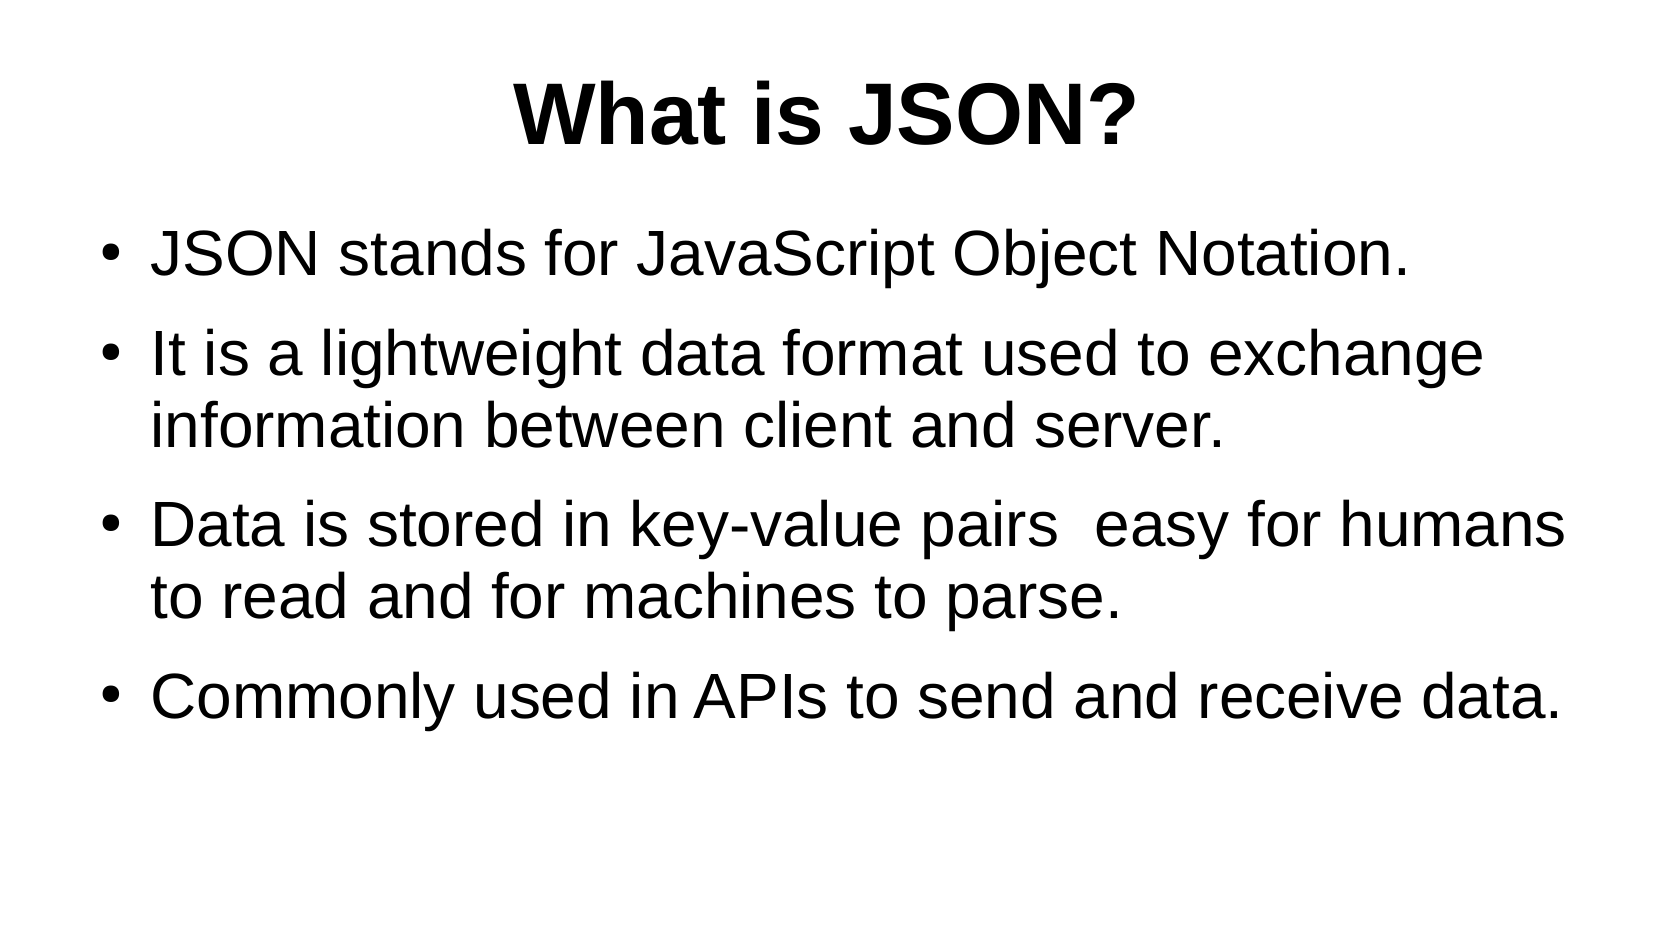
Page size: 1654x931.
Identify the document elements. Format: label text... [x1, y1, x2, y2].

title What is JSON? [82, 37, 1571, 193]
list JSON stands for JavaScript Object Notation. It is a lightweight data format used to exchange information between client and server. Data is stored in key-value pairs easy for humans to read and for machines to parse. Commonly used in APIs to send and receive data. [82, 217, 1571, 758]
